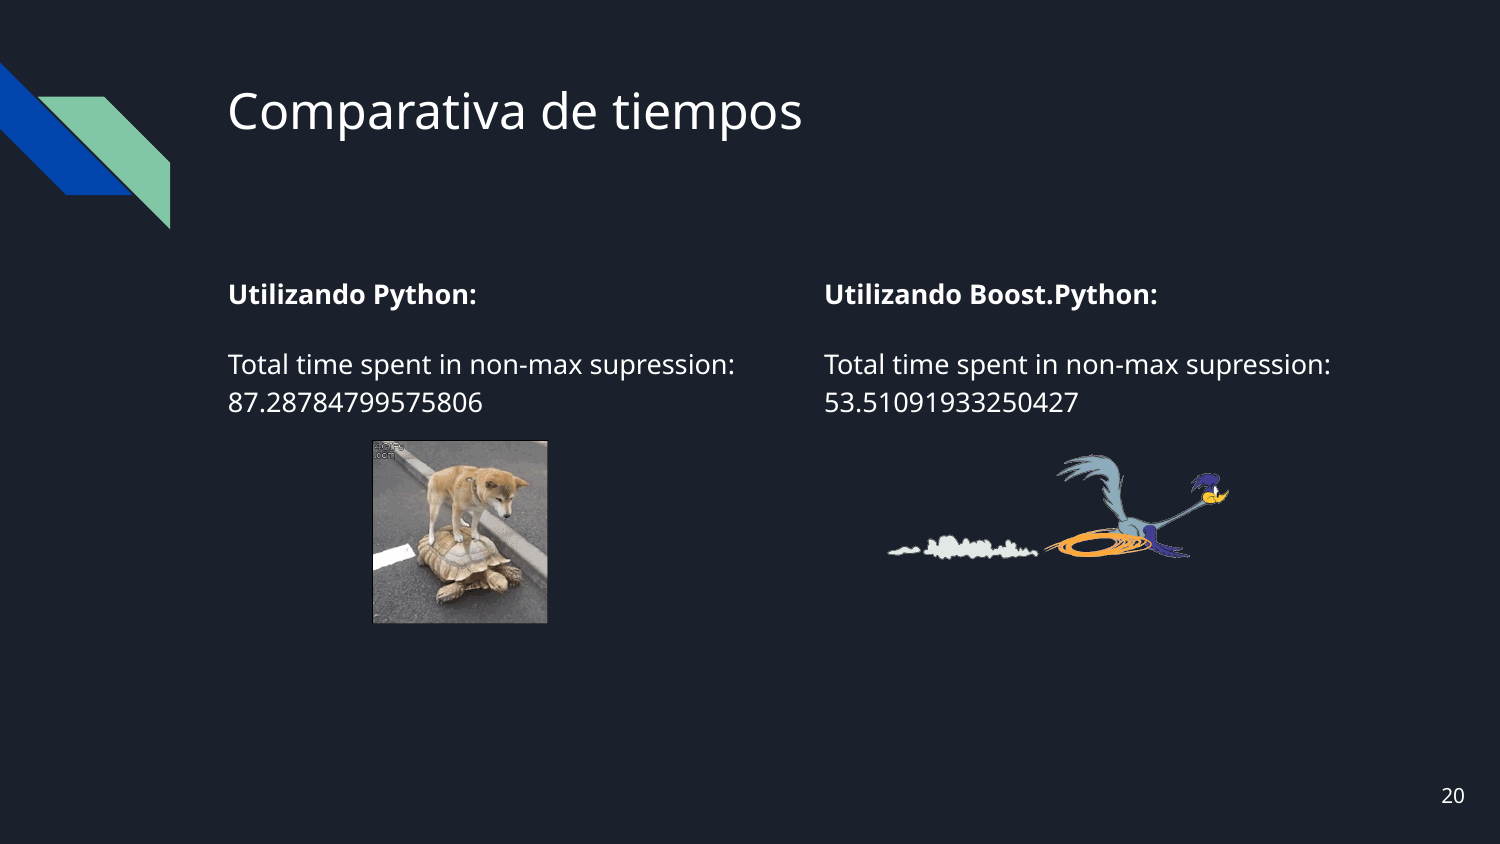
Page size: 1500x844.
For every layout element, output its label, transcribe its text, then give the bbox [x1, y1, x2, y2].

list Utilizando Boost.Python: Total time spent in non-max supression: 53.51091933250427 [809, 257, 1368, 735]
picture [372, 440, 548, 624]
list Utilizando Python: Total time spent in non-max supression: 87.28784799575806 [212, 257, 772, 735]
title Comparativa de tiempos [212, 64, 1368, 215]
slide_number <number> [1389, 764, 1480, 830]
picture [878, 451, 1246, 567]
